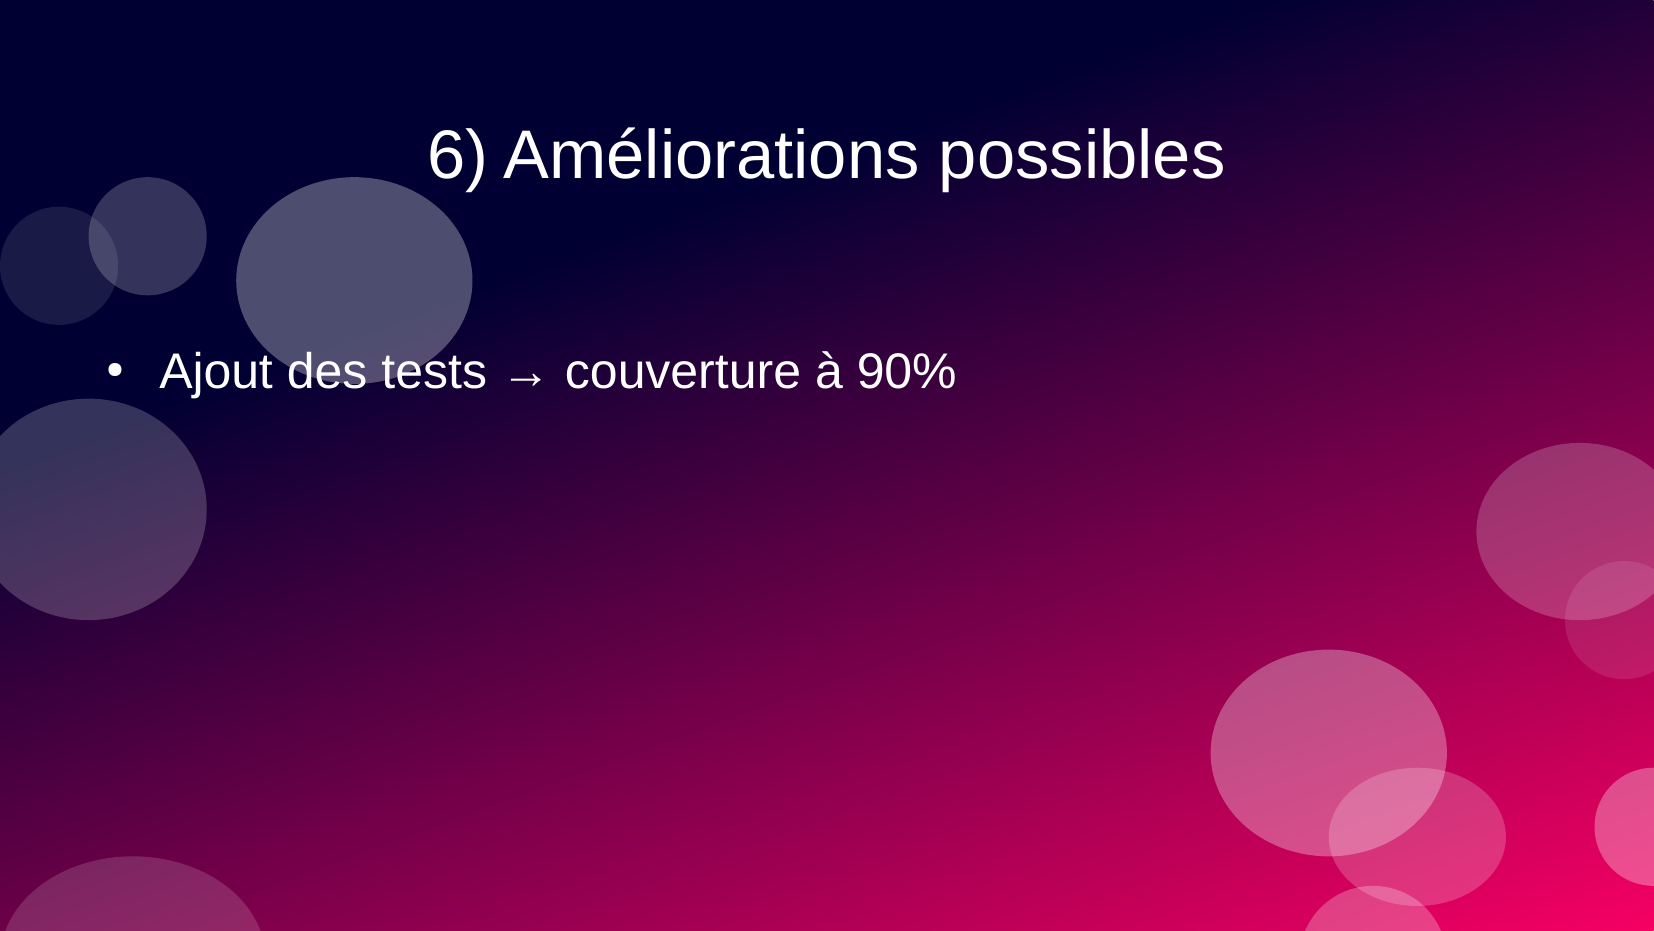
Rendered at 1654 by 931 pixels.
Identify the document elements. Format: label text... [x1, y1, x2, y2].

list Ajout des tests → couverture à 90% [88, 265, 1565, 783]
title 6) Améliorations possibles [88, 73, 1565, 237]
